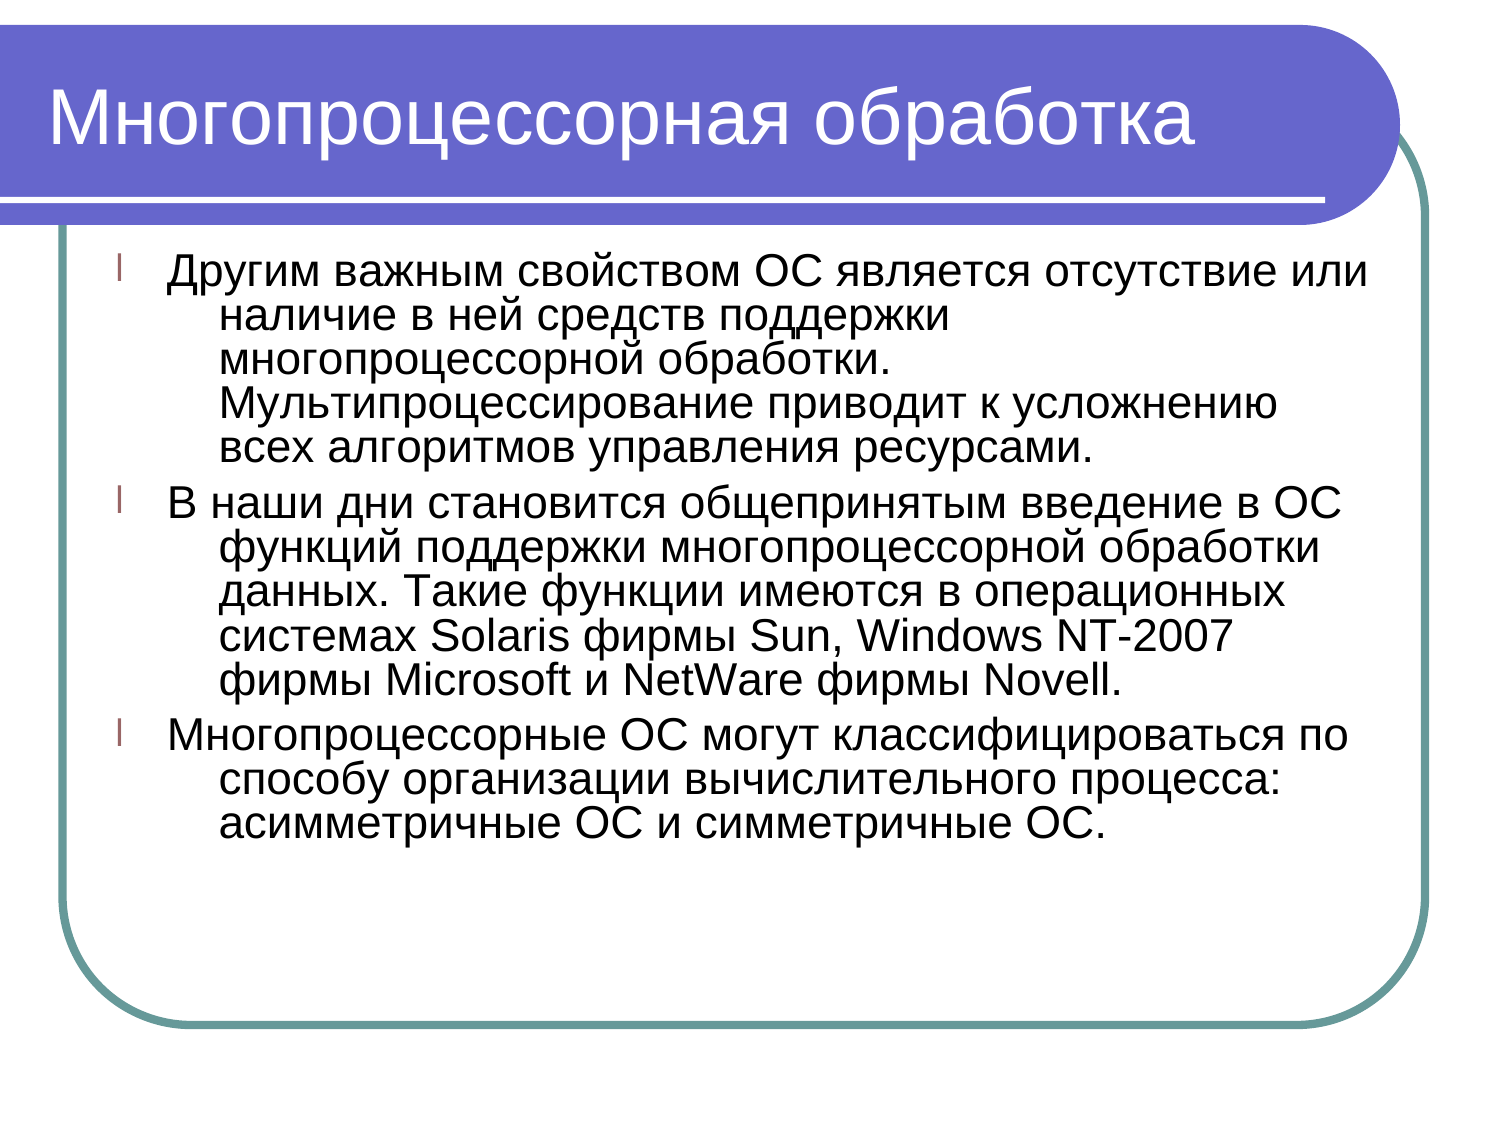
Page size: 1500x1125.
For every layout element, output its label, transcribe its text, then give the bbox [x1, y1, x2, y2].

title Многопроцессорная обработка [32, 37, 1347, 188]
list Другим важным свойством ОС является отсутствие или наличие в ней средств поддержки многопроцессорной обработки. Мультипроцессирование приводит к усложнению всех алгоритмов управления ресурсами. В наши дни становится общепринятым введение в ОС функций поддержки многопроцессорной обработки данных. Такие функции имеются в операционных системах Solaris фирмы Sun, Windows NT-2007 фирмы Microsoft и NetWare фирмы Novell. Многопроцессорные ОС могут классифицироваться по способу организации вычислительного процесса: асимметричные ОС и симметричные ОС. [99, 243, 1400, 858]
